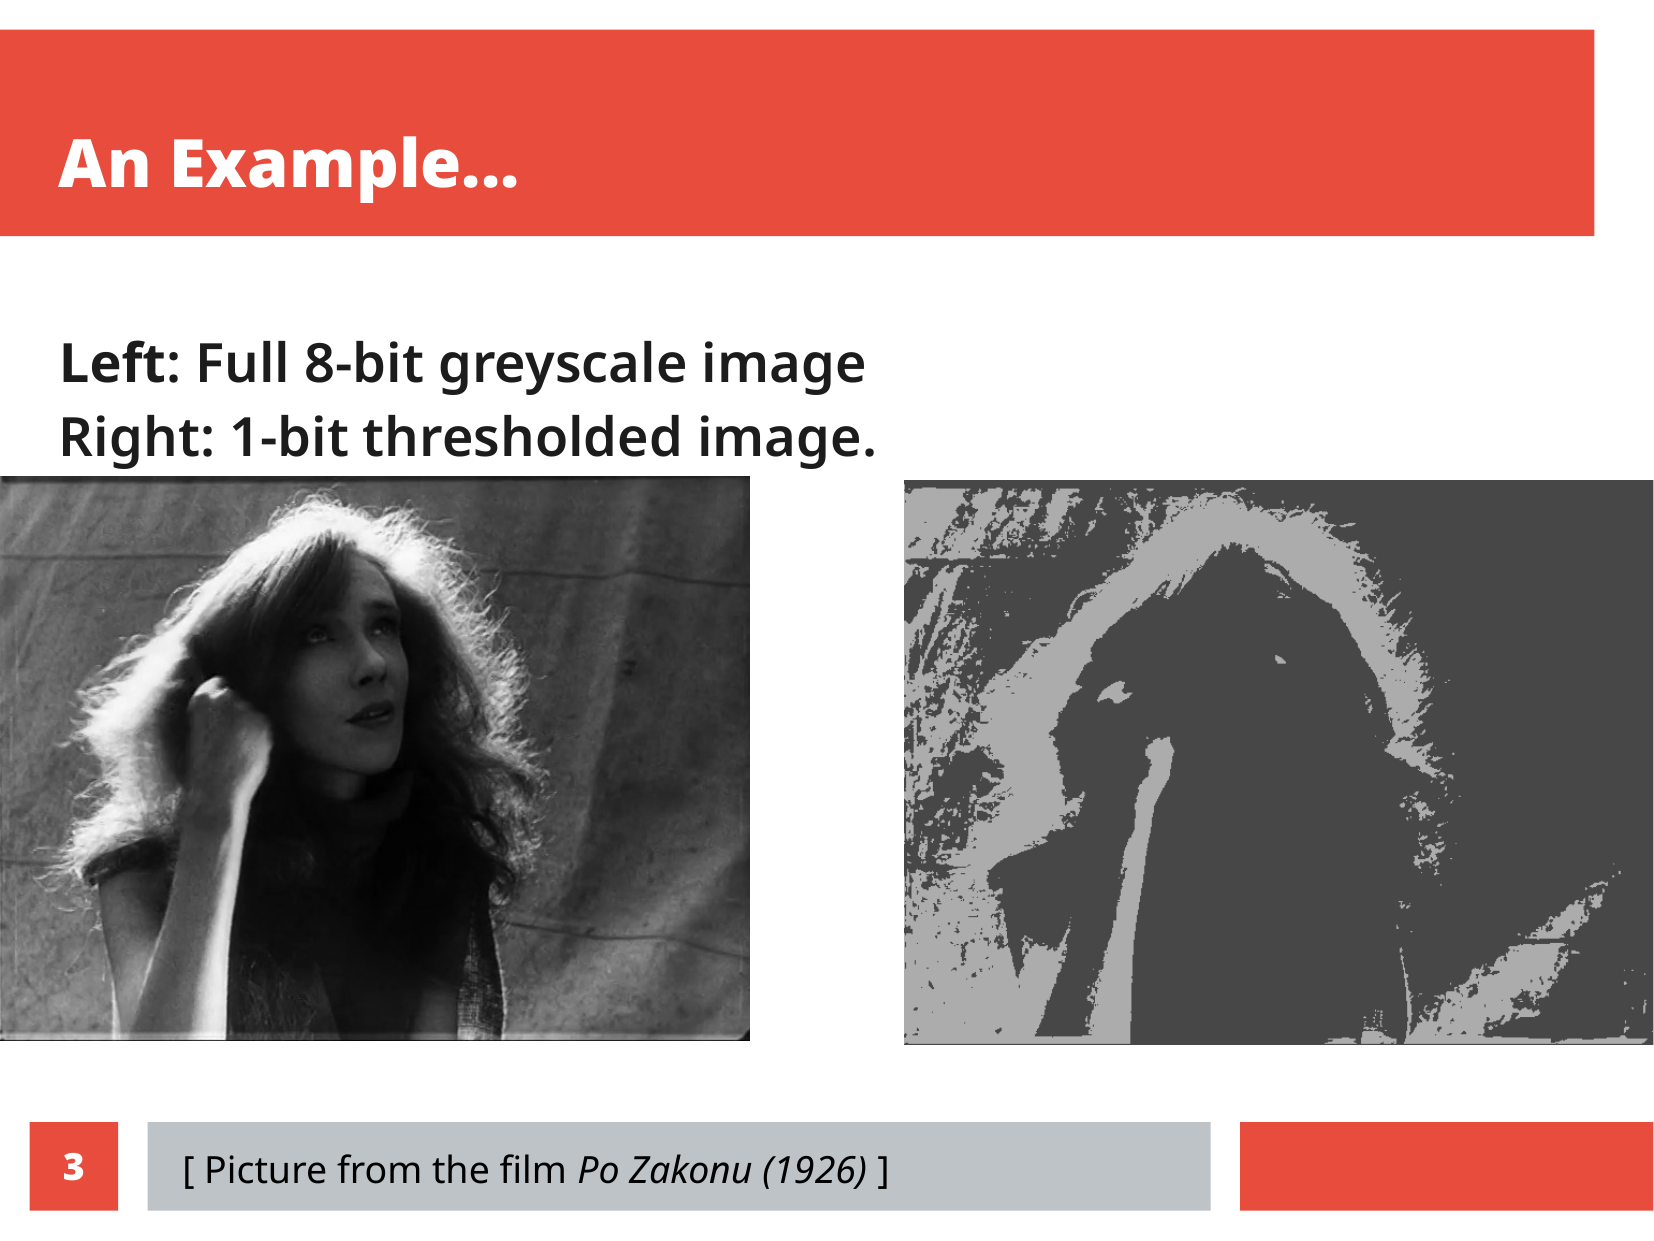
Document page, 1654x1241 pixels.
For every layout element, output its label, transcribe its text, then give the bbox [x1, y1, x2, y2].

list Left: Full 8-bit greyscale image Right: 1-bit thresholded image. [59, 324, 1565, 745]
text_box [ Picture from the film Po Zakonu (1926) ] [132, 1136, 1208, 1211]
picture [904, 480, 1654, 1045]
title An Example... [59, 59, 1595, 207]
picture [0, 476, 750, 1042]
